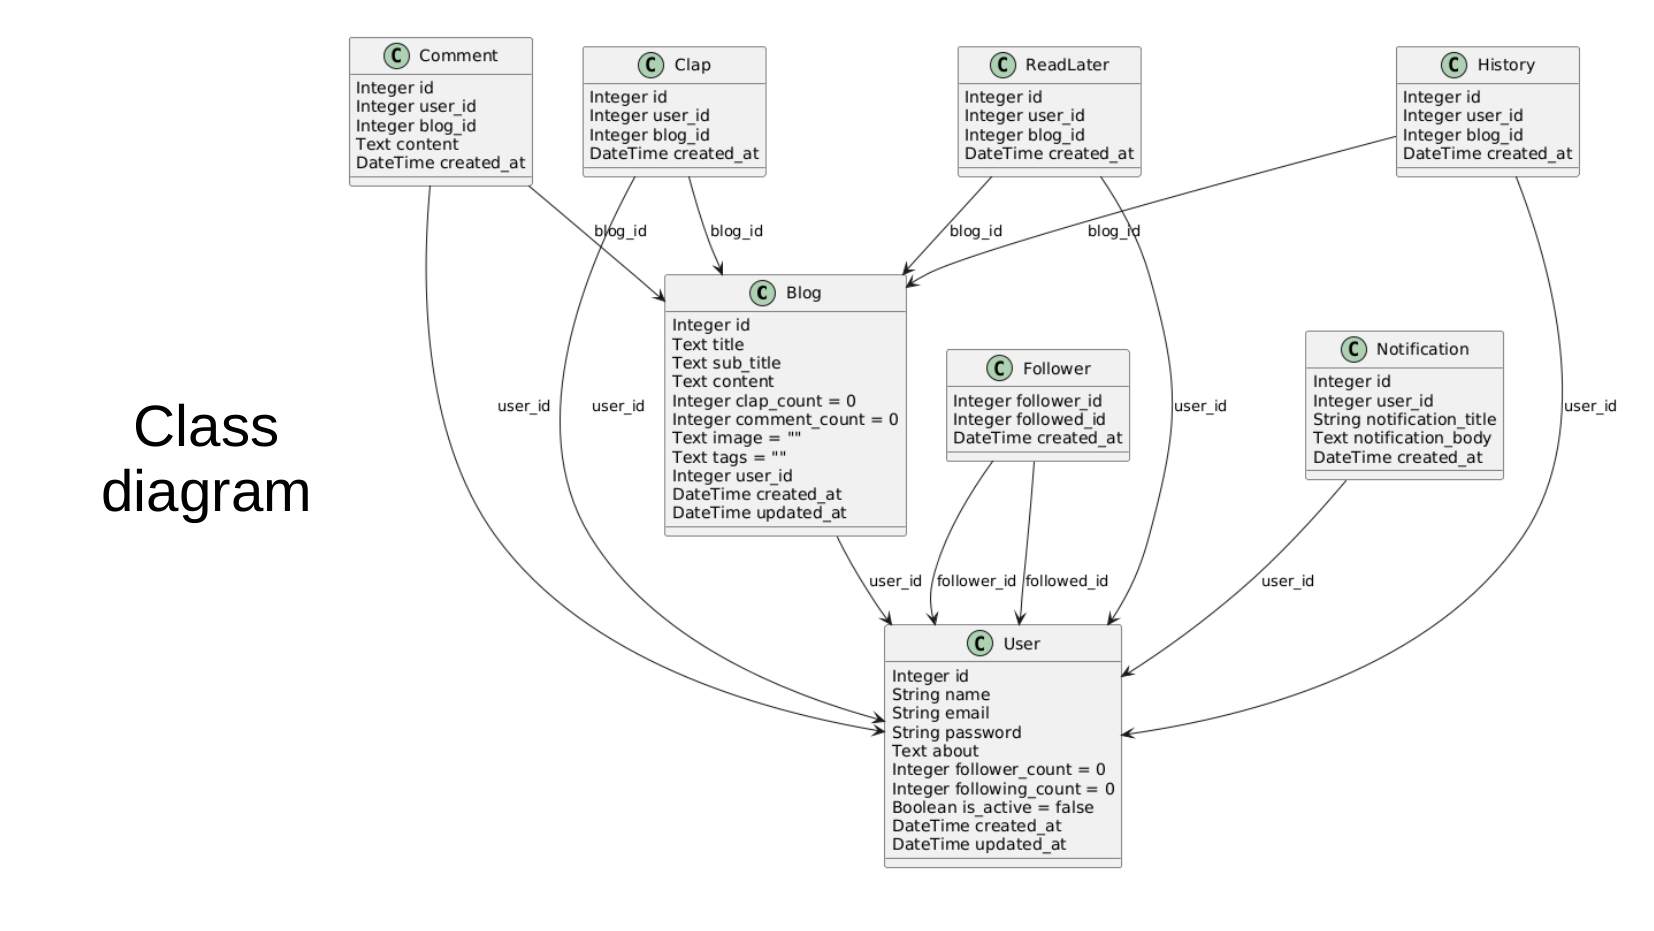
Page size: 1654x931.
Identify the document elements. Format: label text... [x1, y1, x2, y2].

title Class diagram [29, 394, 341, 525]
picture [341, 29, 1625, 874]
